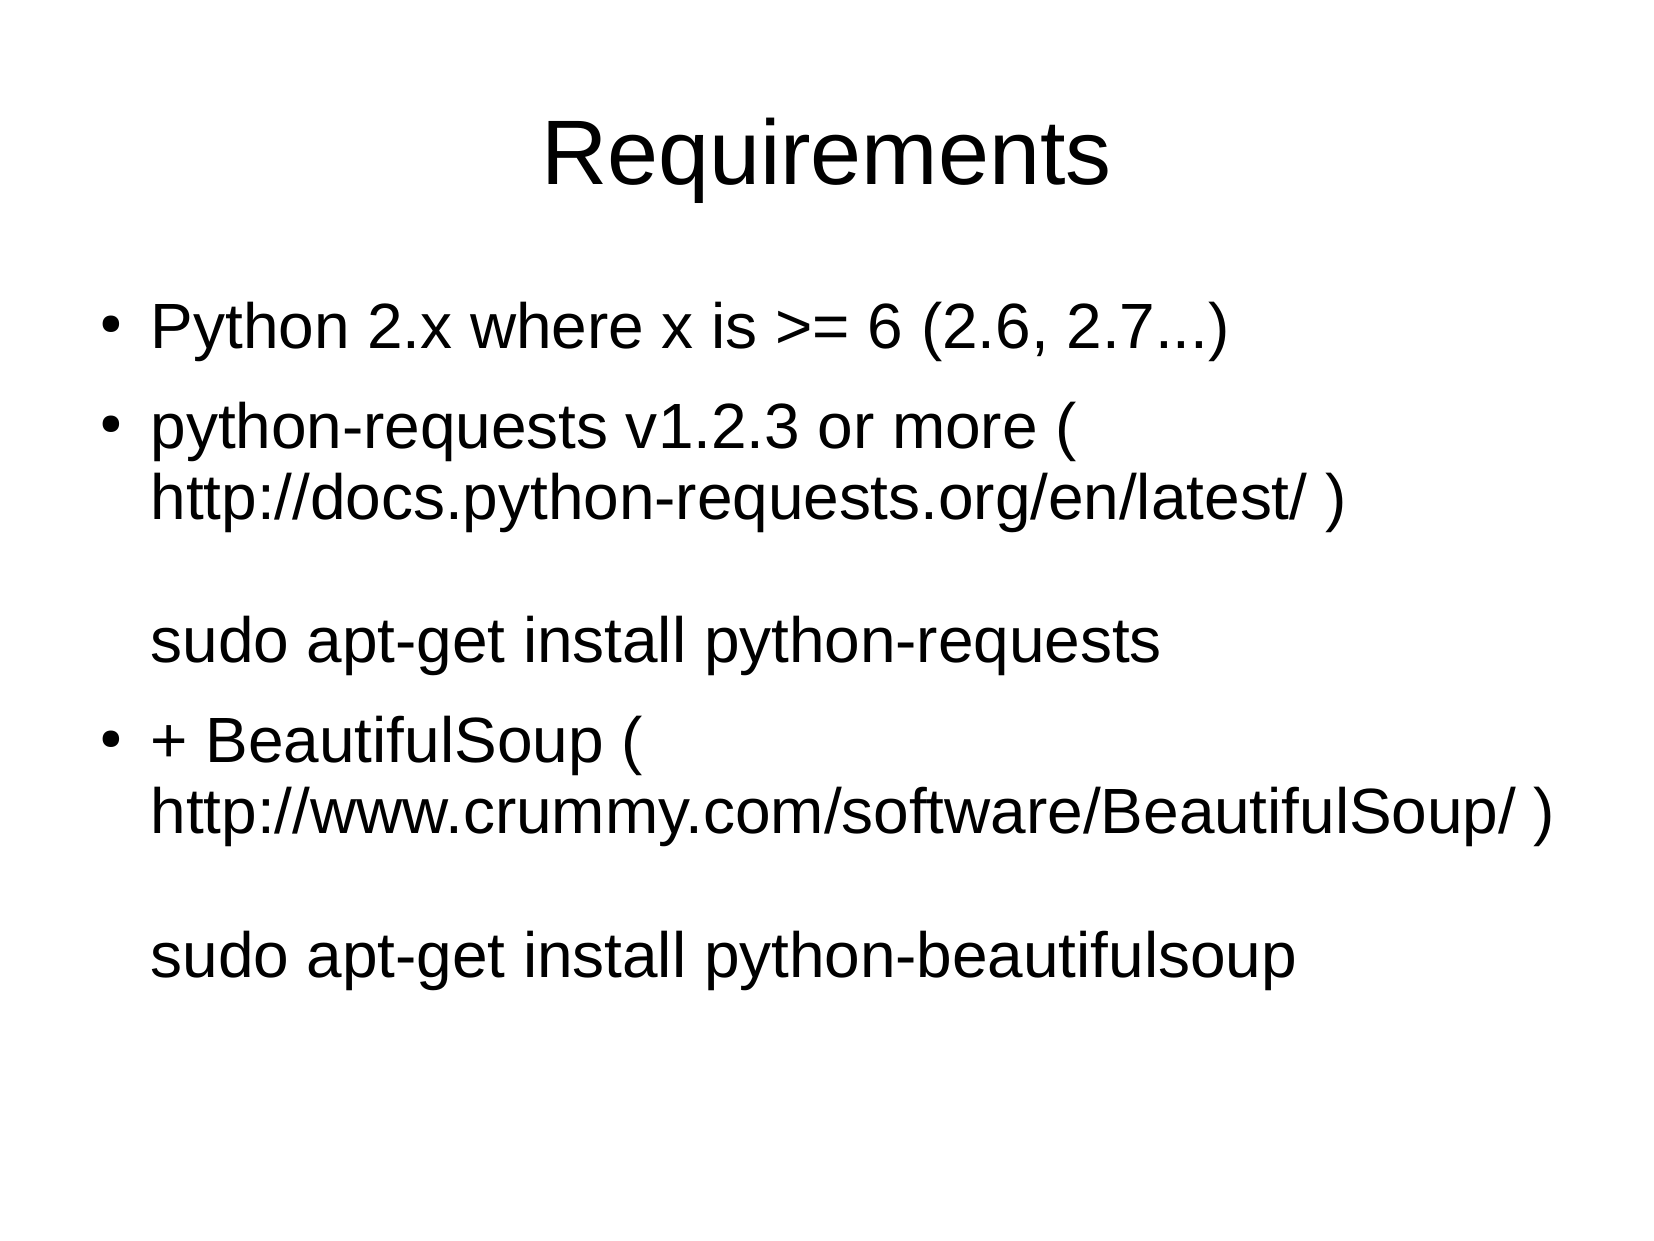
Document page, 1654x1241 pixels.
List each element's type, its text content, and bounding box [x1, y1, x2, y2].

list Python 2.x where x is >= 6 (2.6, 2.7...) python-requests v1.2.3 or more ( http://docs.python-requests.org/en/latest/ ) sudo apt-get install python-requests + BeautifulSoup ( http://www.crummy.com/software/BeautifulSoup/ ) sudo apt-get install python-beautifulsoup [82, 290, 1571, 1010]
title Requirements [82, 49, 1571, 257]
